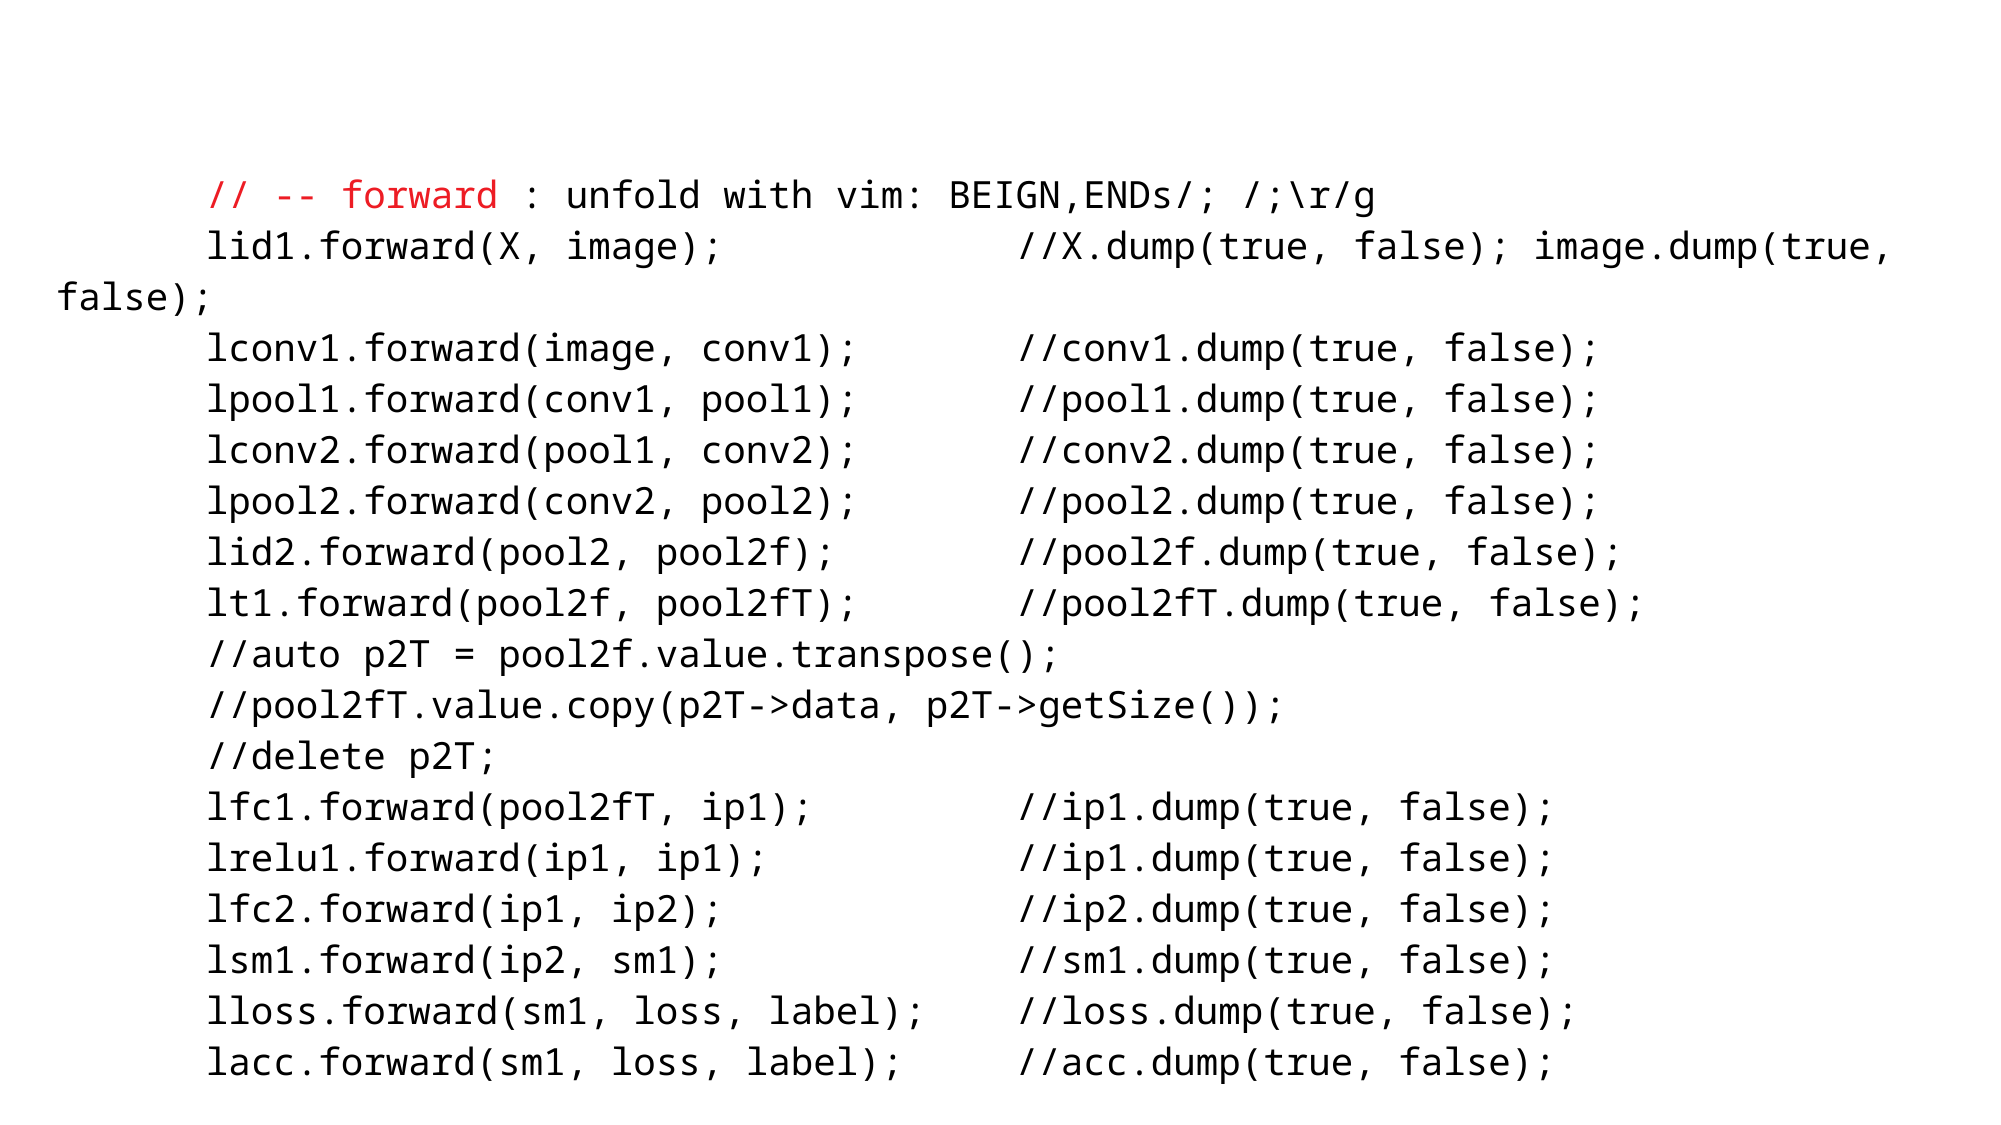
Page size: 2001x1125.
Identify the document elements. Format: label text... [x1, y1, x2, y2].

text_box // -- forward : unfold with vim: BEIGN,ENDs/; /;\r/g lid1.forward(X, image); //X.dump(true, false); image.dump(true, false); lconv1.forward(image, conv1); //conv1.dump(true, false); lpool1.forward(conv1, pool1); //pool1.dump(true, false); lconv2.forward(pool1, conv2); //conv2.dump(true, false); lpool2.forward(conv2, pool2); //pool2.dump(true, false); lid2.forward(pool2, pool2f); //pool2f.dump(true, false); lt1.forward(pool2f, pool2fT); //pool2fT.dump(true, false); //auto p2T = pool2f.value.transpose(); //pool2fT.value.copy(p2T->data, p2T->getSize()); //delete p2T; lfc1.forward(pool2fT, ip1); //ip1.dump(true, false); lrelu1.forward(ip1, ip1); //ip1.dump(true, false); lfc2.forward(ip1, ip2); //ip2.dump(true, false); lsm1.forward(ip2, sm1); //sm1.dump(true, false); lloss.forward(sm1, loss, label); //loss.dump(true, false); lacc.forward(sm1, loss, label); //acc.dump(true, false); [41, 160, 1921, 856]
